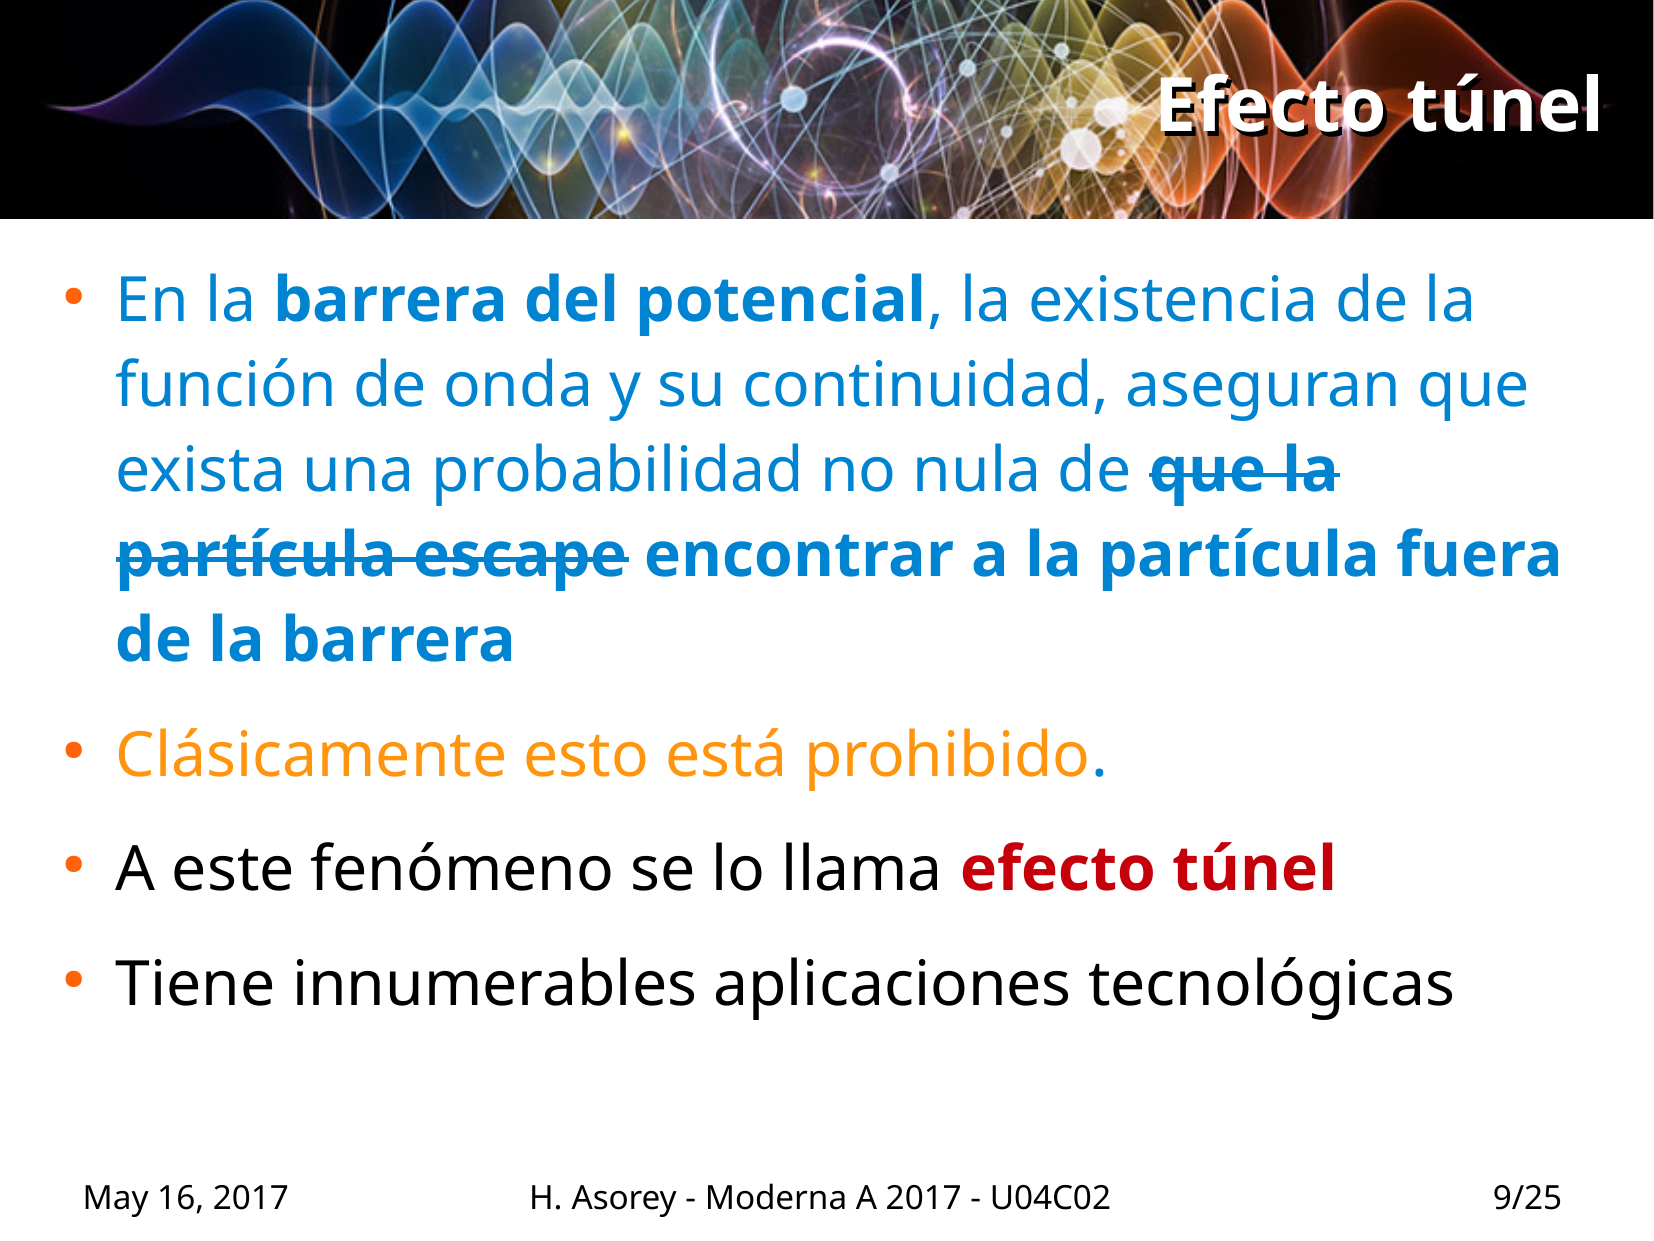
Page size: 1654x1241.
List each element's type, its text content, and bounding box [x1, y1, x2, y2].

list En la barrera del potencial, la existencia de la función de onda y su continuidad, aseguran que exista una probabilidad no nula de que la partícula escape encontrar a la partícula fuera de la barrera Clásicamente esto está prohibido. A este fenómeno se lo llama efecto túnel Tiene innumerables aplicaciones tecnológicas [45, 255, 1606, 1156]
picture [0, 0, 1654, 219]
title Efecto túnel [45, 15, 1606, 191]
